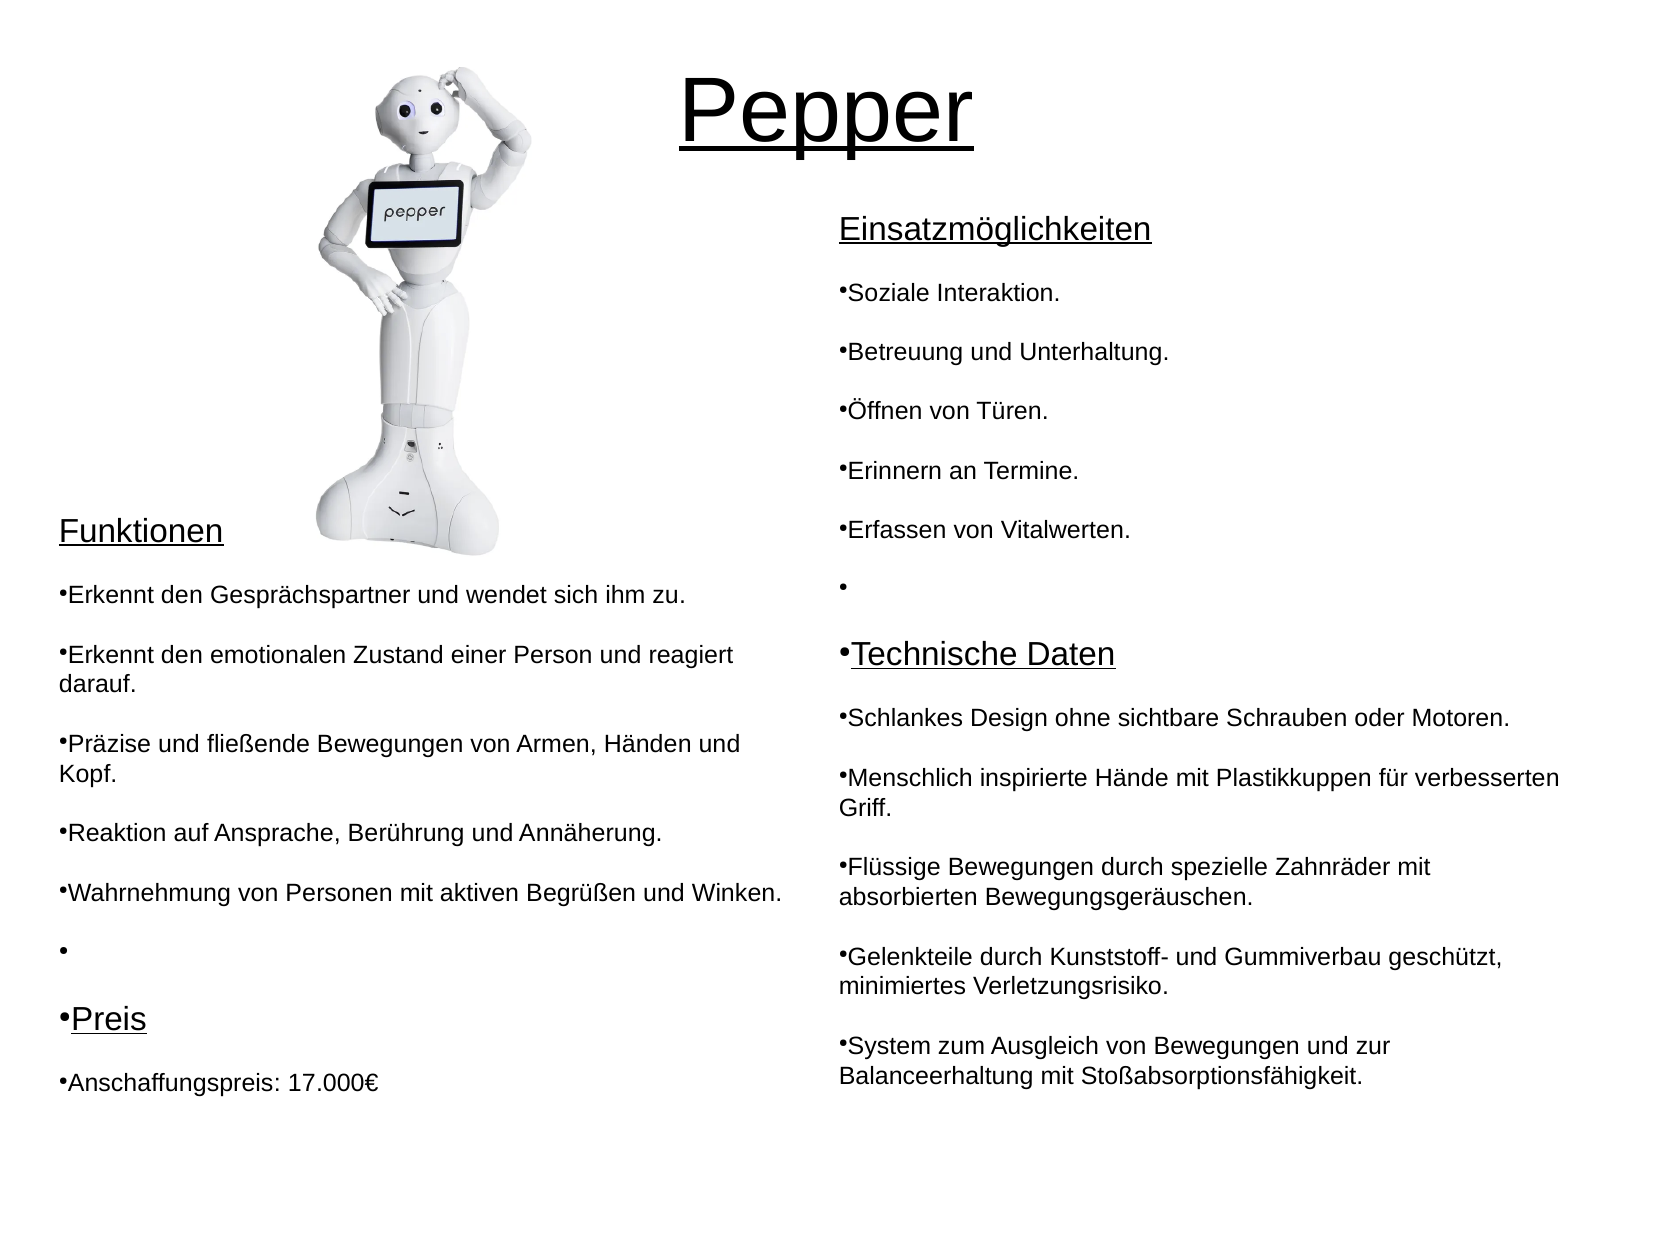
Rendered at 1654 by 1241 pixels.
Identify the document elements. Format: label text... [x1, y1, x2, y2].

list Funktionen Erkennt den Gesprächspartner und wendet sich ihm zu. Erkennt den emotionalen Zustand einer Person und reagiert darauf. Präzise und fließende Bewegungen von Armen, Händen und Kopf. Reaktion auf Ansprache, Berührung und Annäherung. Wahrnehmung von Personen mit aktiven Begrüßen und Winken. Preis Anschaffungspreis: 17.000€ [59, 509, 786, 1173]
picture [313, 67, 532, 557]
title Pepper [82, 49, 1571, 257]
list Einsatzmöglichkeiten Soziale Interaktion. Betreuung und Unterhaltung. Öffnen von Türen. Erinnern an Termine. Erfassen von Vitalwerten. Technische Daten Schlankes Design ohne sichtbare Schrauben oder Motoren. Menschlich inspirierte Hände mit Plastikkuppen für verbesserten Griff. Flüssige Bewegungen durch spezielle Zahnräder mit absorbierten Bewegungsgeräuschen. Gelenkteile durch Kunststoff- und Gummiverbau geschützt, minimiertes Verletzungsrisiko. System zum Ausgleich von Bewegungen und zur Balanceerhaltung mit Stoßabsorptionsfähigkeit. [838, 206, 1565, 1241]
